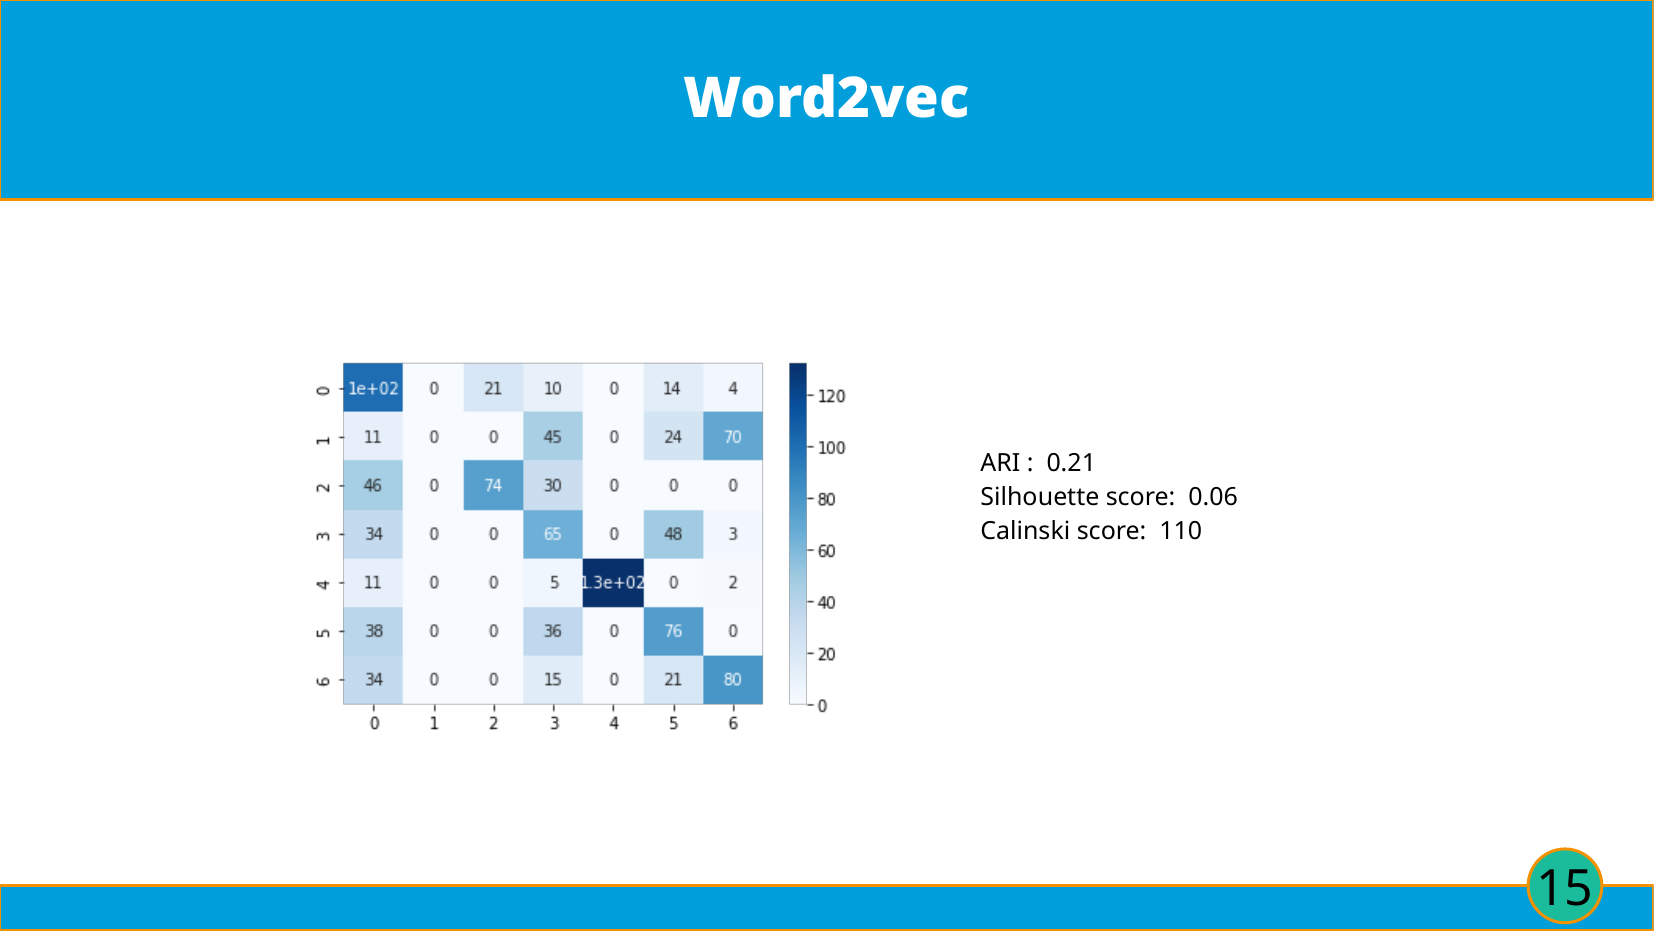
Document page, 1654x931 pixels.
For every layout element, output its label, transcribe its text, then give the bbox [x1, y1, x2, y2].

title Word2vec [59, 37, 1595, 155]
text_box ARI : 0.21 Silhouette score: 0.06 Calinski score: 110 [974, 442, 1536, 549]
picture [306, 354, 857, 742]
